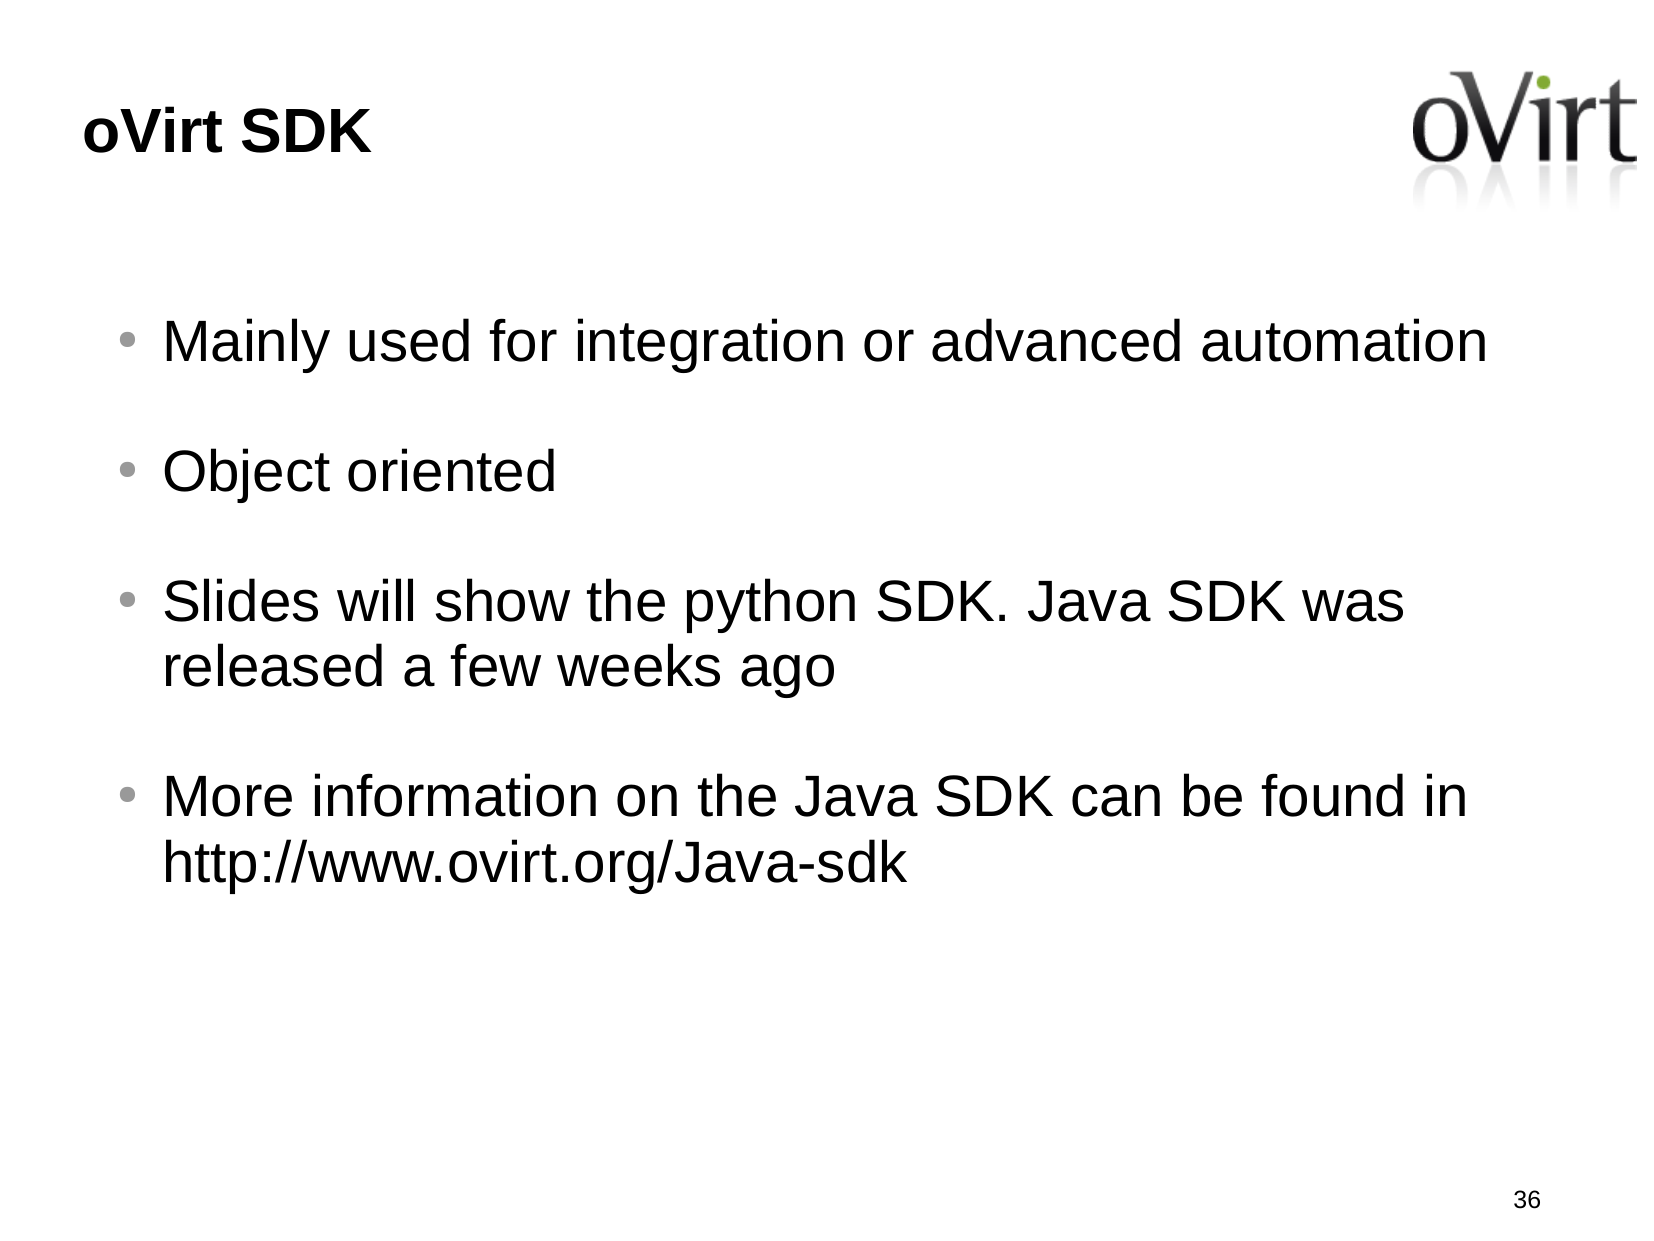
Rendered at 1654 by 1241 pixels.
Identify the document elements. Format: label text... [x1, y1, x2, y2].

text_box Mainly used for integration or advanced automation Object oriented Slides will show the python SDK. Java SDK was released a few weeks ago More information on the Java SDK can be found in http://www.ovirt.org/Java-sdk [87, 301, 1576, 1028]
title oVirt SDK [82, 37, 1571, 226]
picture [1571, 63, 1637, 212]
